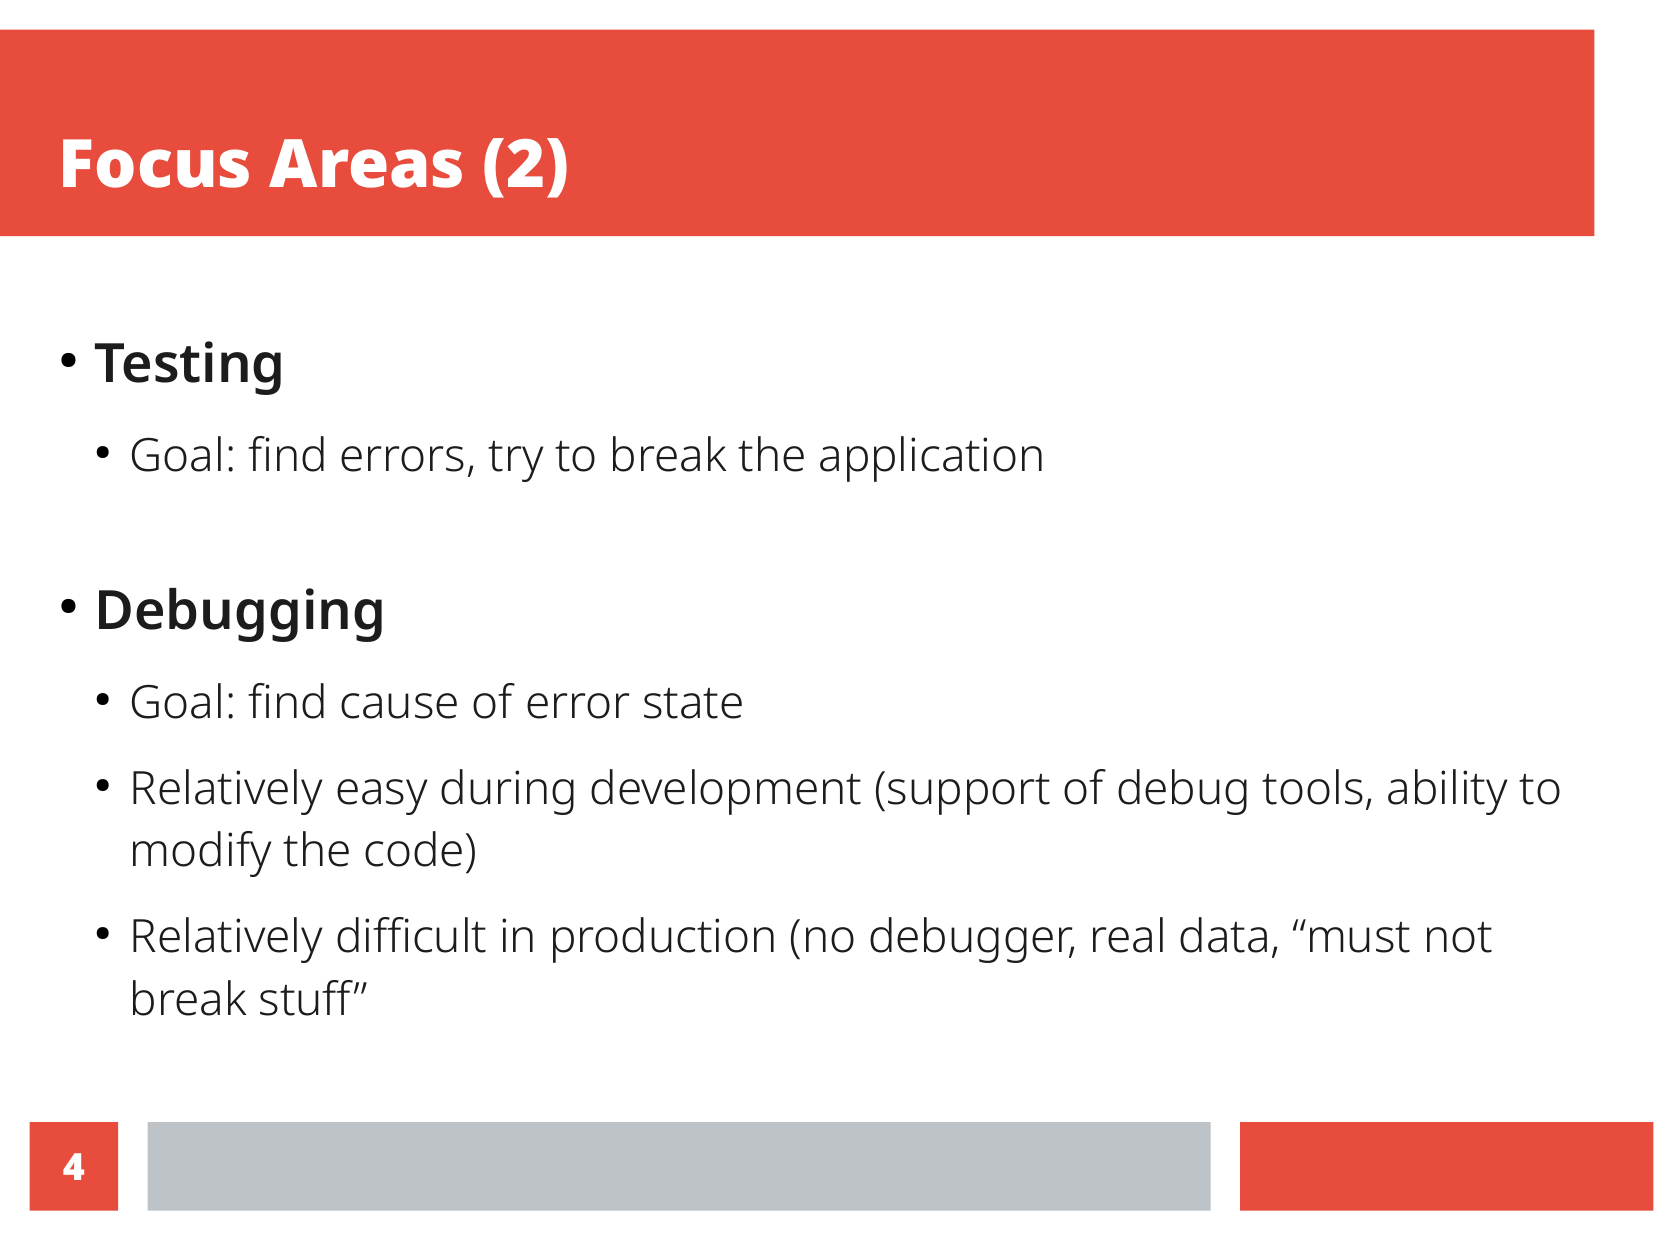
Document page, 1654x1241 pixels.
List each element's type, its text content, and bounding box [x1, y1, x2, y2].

list Testing Goal: find errors, try to break the application Debugging Goal: find cause of error state Relatively easy during development (support of debug tools, ability to modify the code) Relatively difficult in production (no debugger, real data, “must not break stuff” [59, 324, 1565, 1093]
title Focus Areas (2) [59, 59, 1595, 207]
